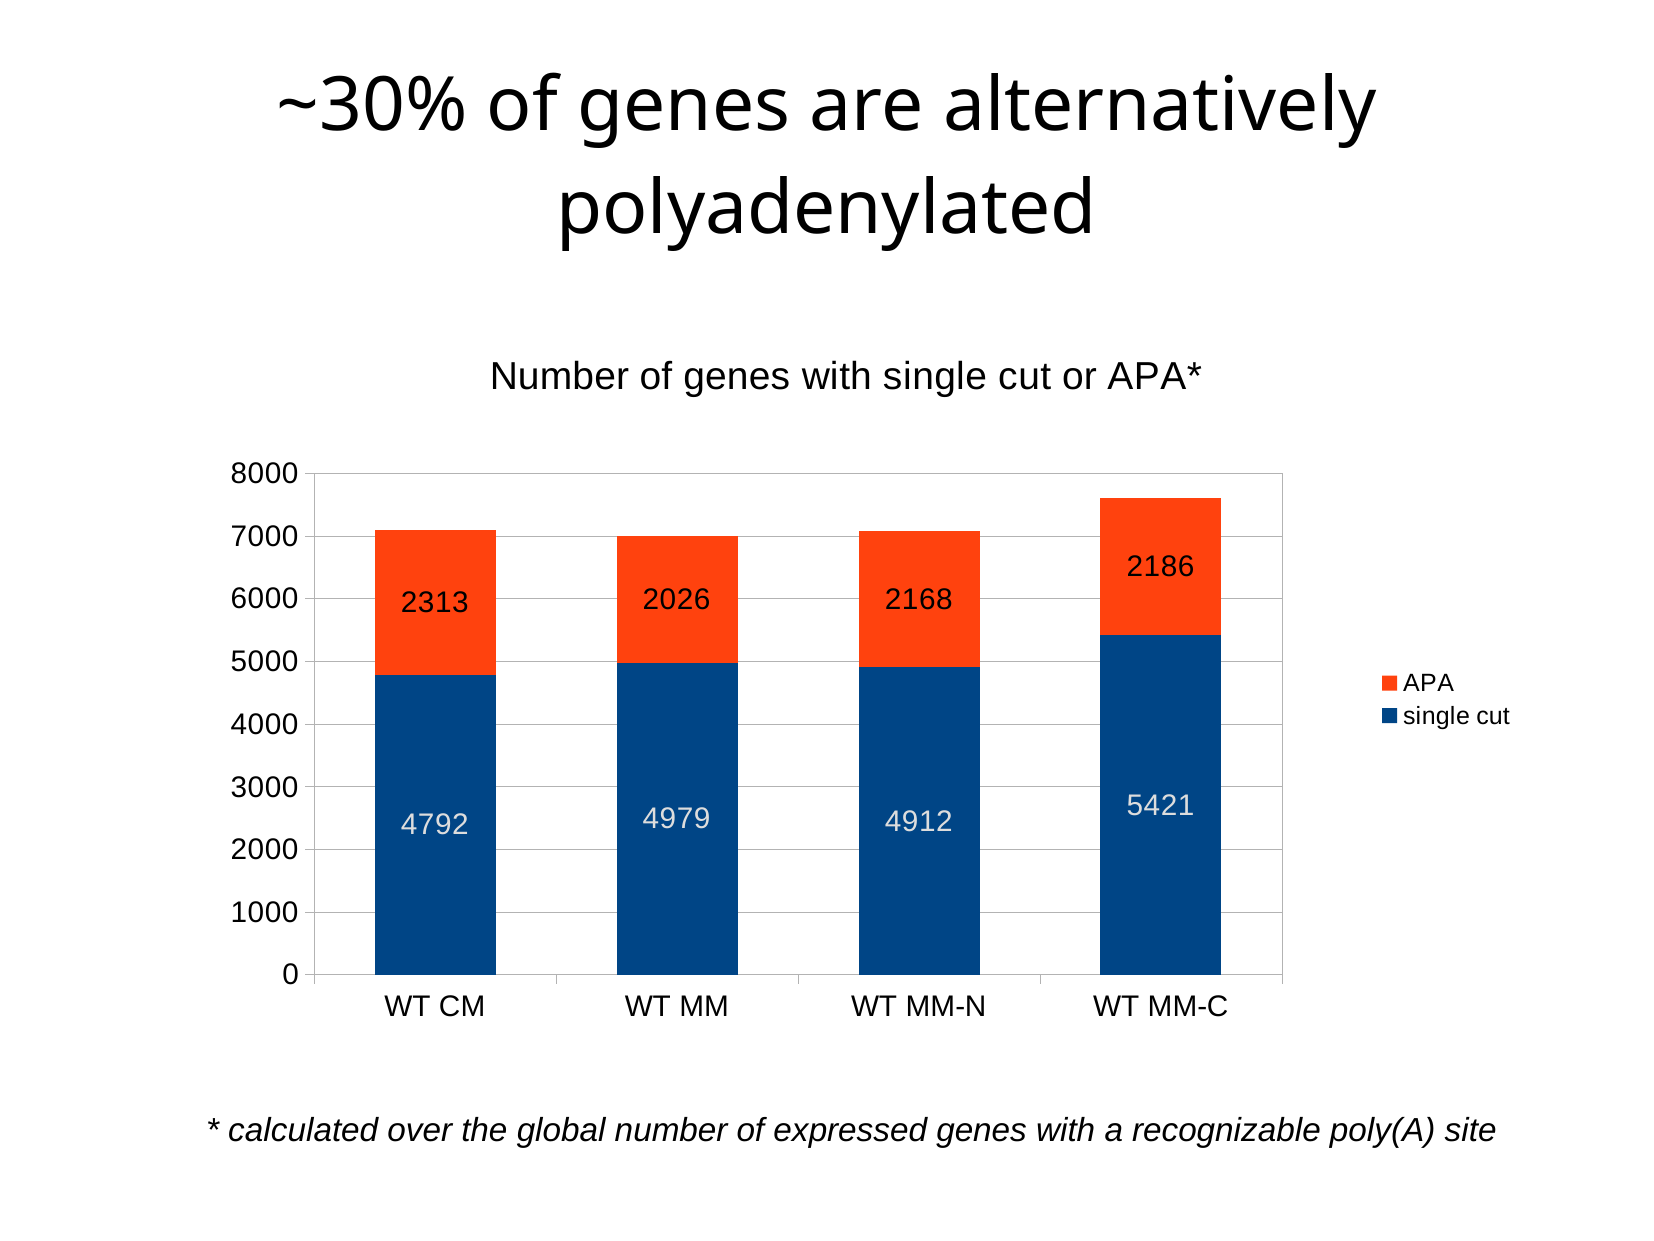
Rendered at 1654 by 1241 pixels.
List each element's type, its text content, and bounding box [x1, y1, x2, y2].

title ~30% of genes are alternatively polyadenylated [82, 49, 1571, 257]
text_box * calculated over the global number of expressed genes with a recognizable poly(A) site [191, 1103, 1514, 1156]
chart [163, 318, 1531, 1081]
